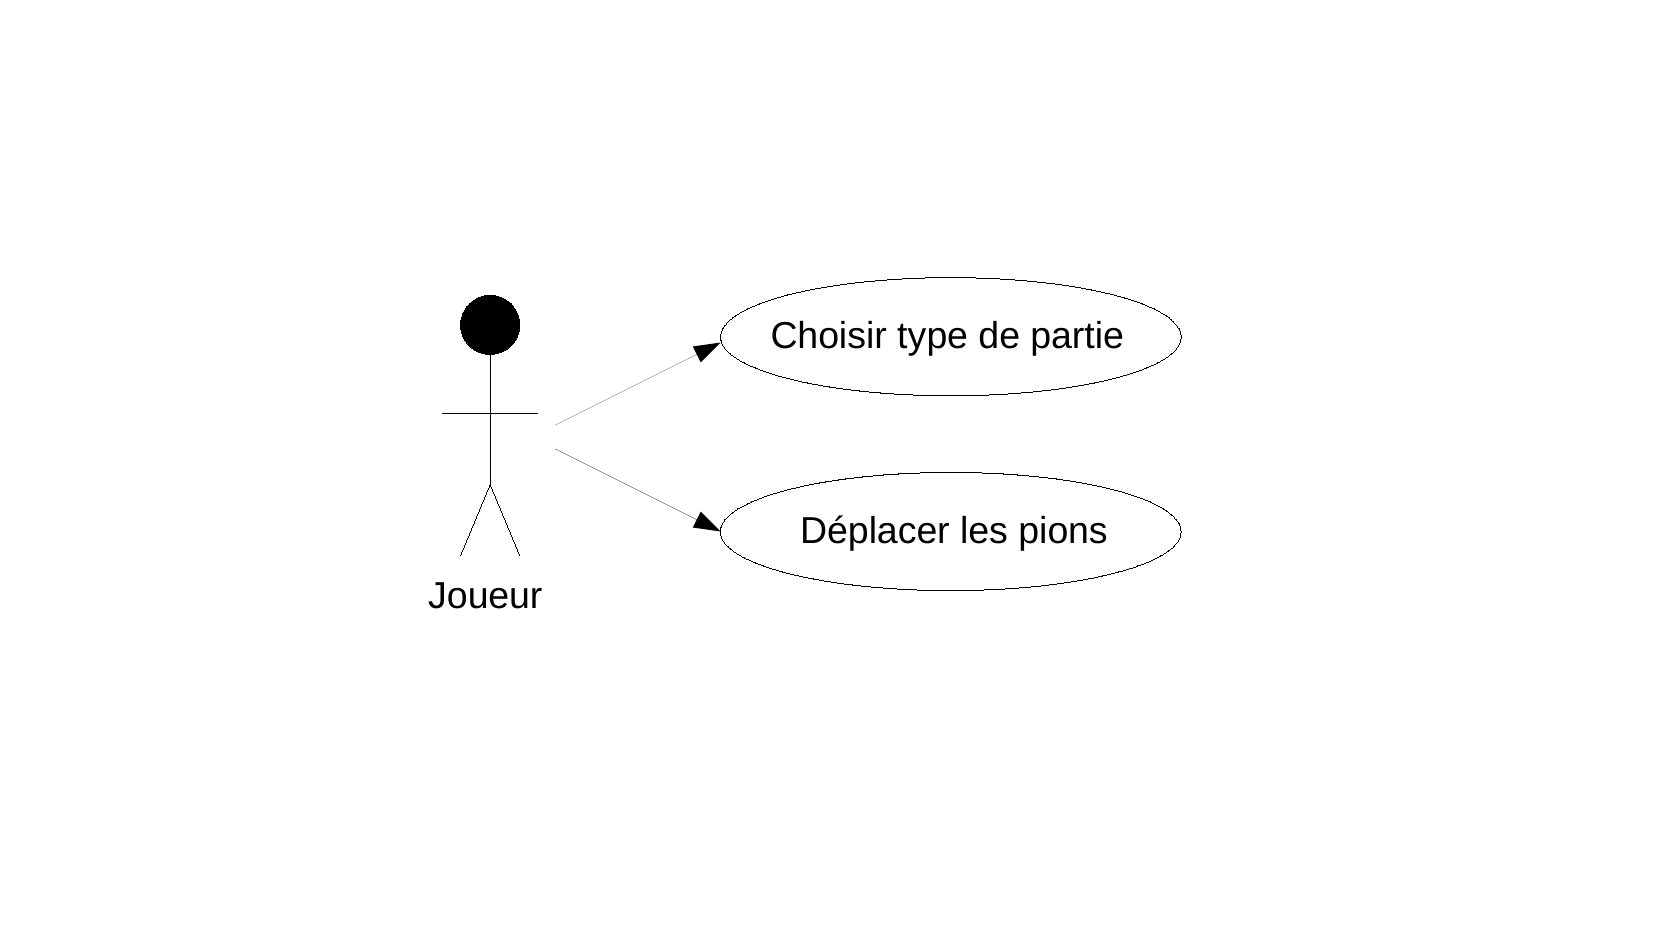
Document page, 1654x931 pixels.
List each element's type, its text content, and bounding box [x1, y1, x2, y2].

text_box Déplacer les pions [785, 501, 1128, 562]
text_box [460, 295, 520, 355]
text_box Choisir type de partie [755, 307, 1146, 378]
text_box Joueur [413, 566, 567, 624]
